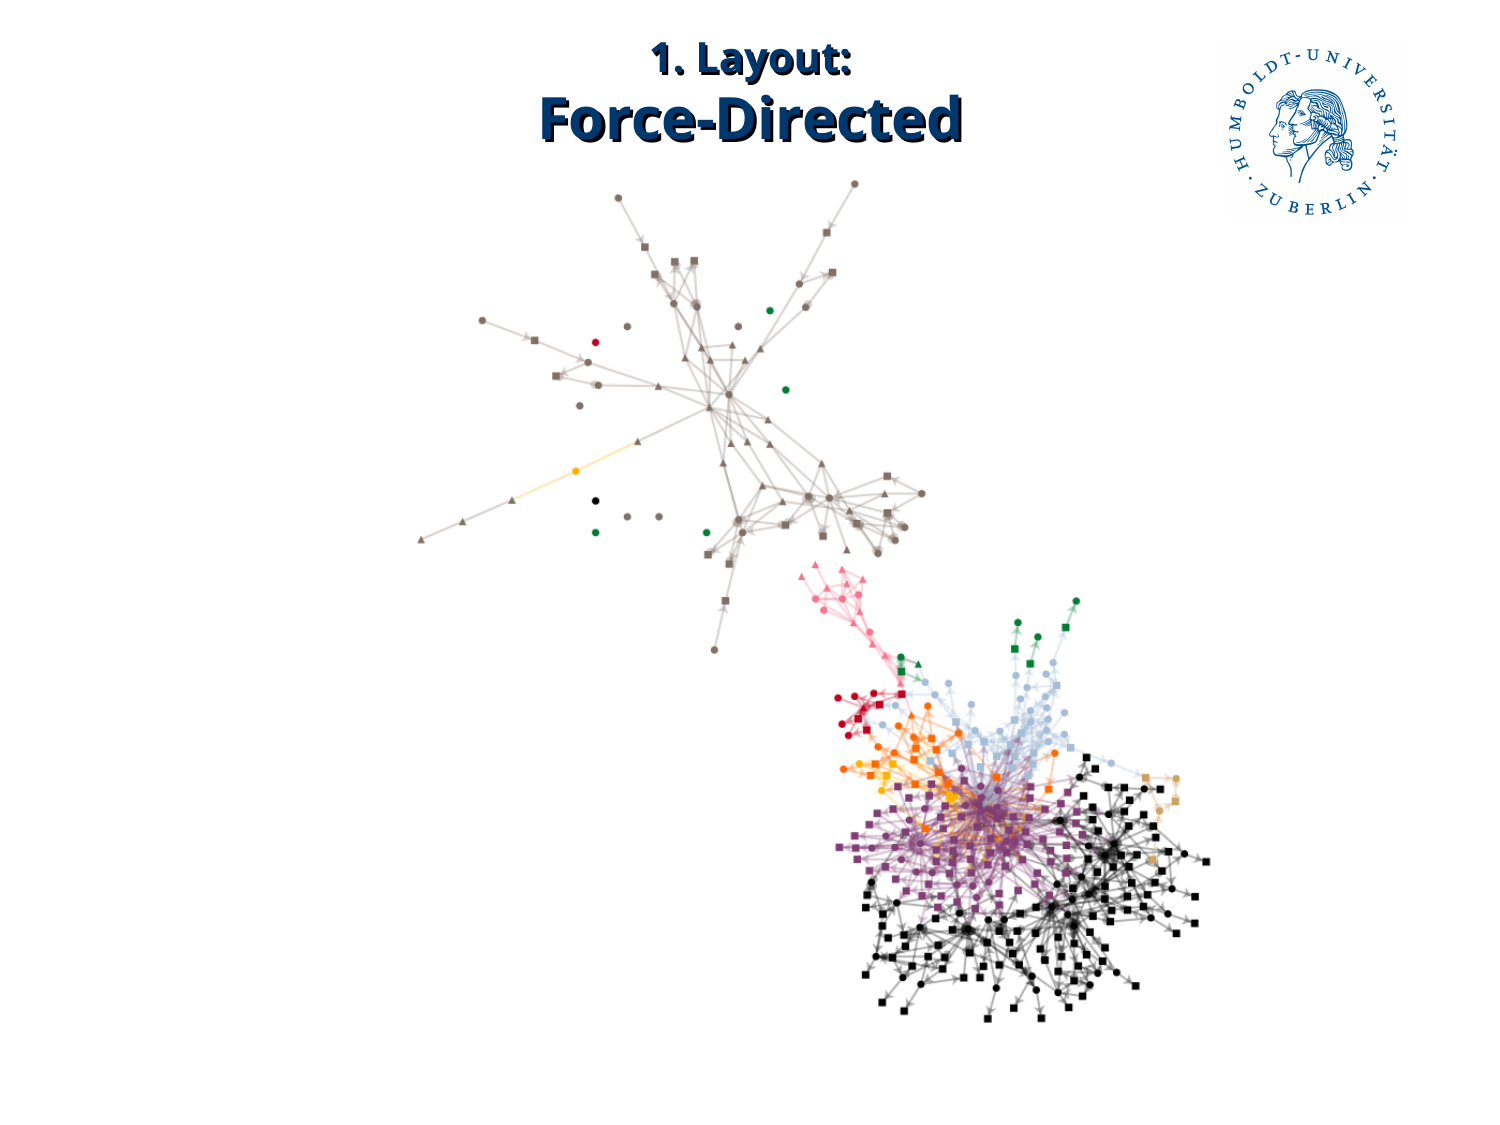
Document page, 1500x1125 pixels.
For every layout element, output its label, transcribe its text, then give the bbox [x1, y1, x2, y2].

title 1. Layout: Force-Directed [75, 31, 1426, 219]
picture [342, 165, 1402, 1040]
